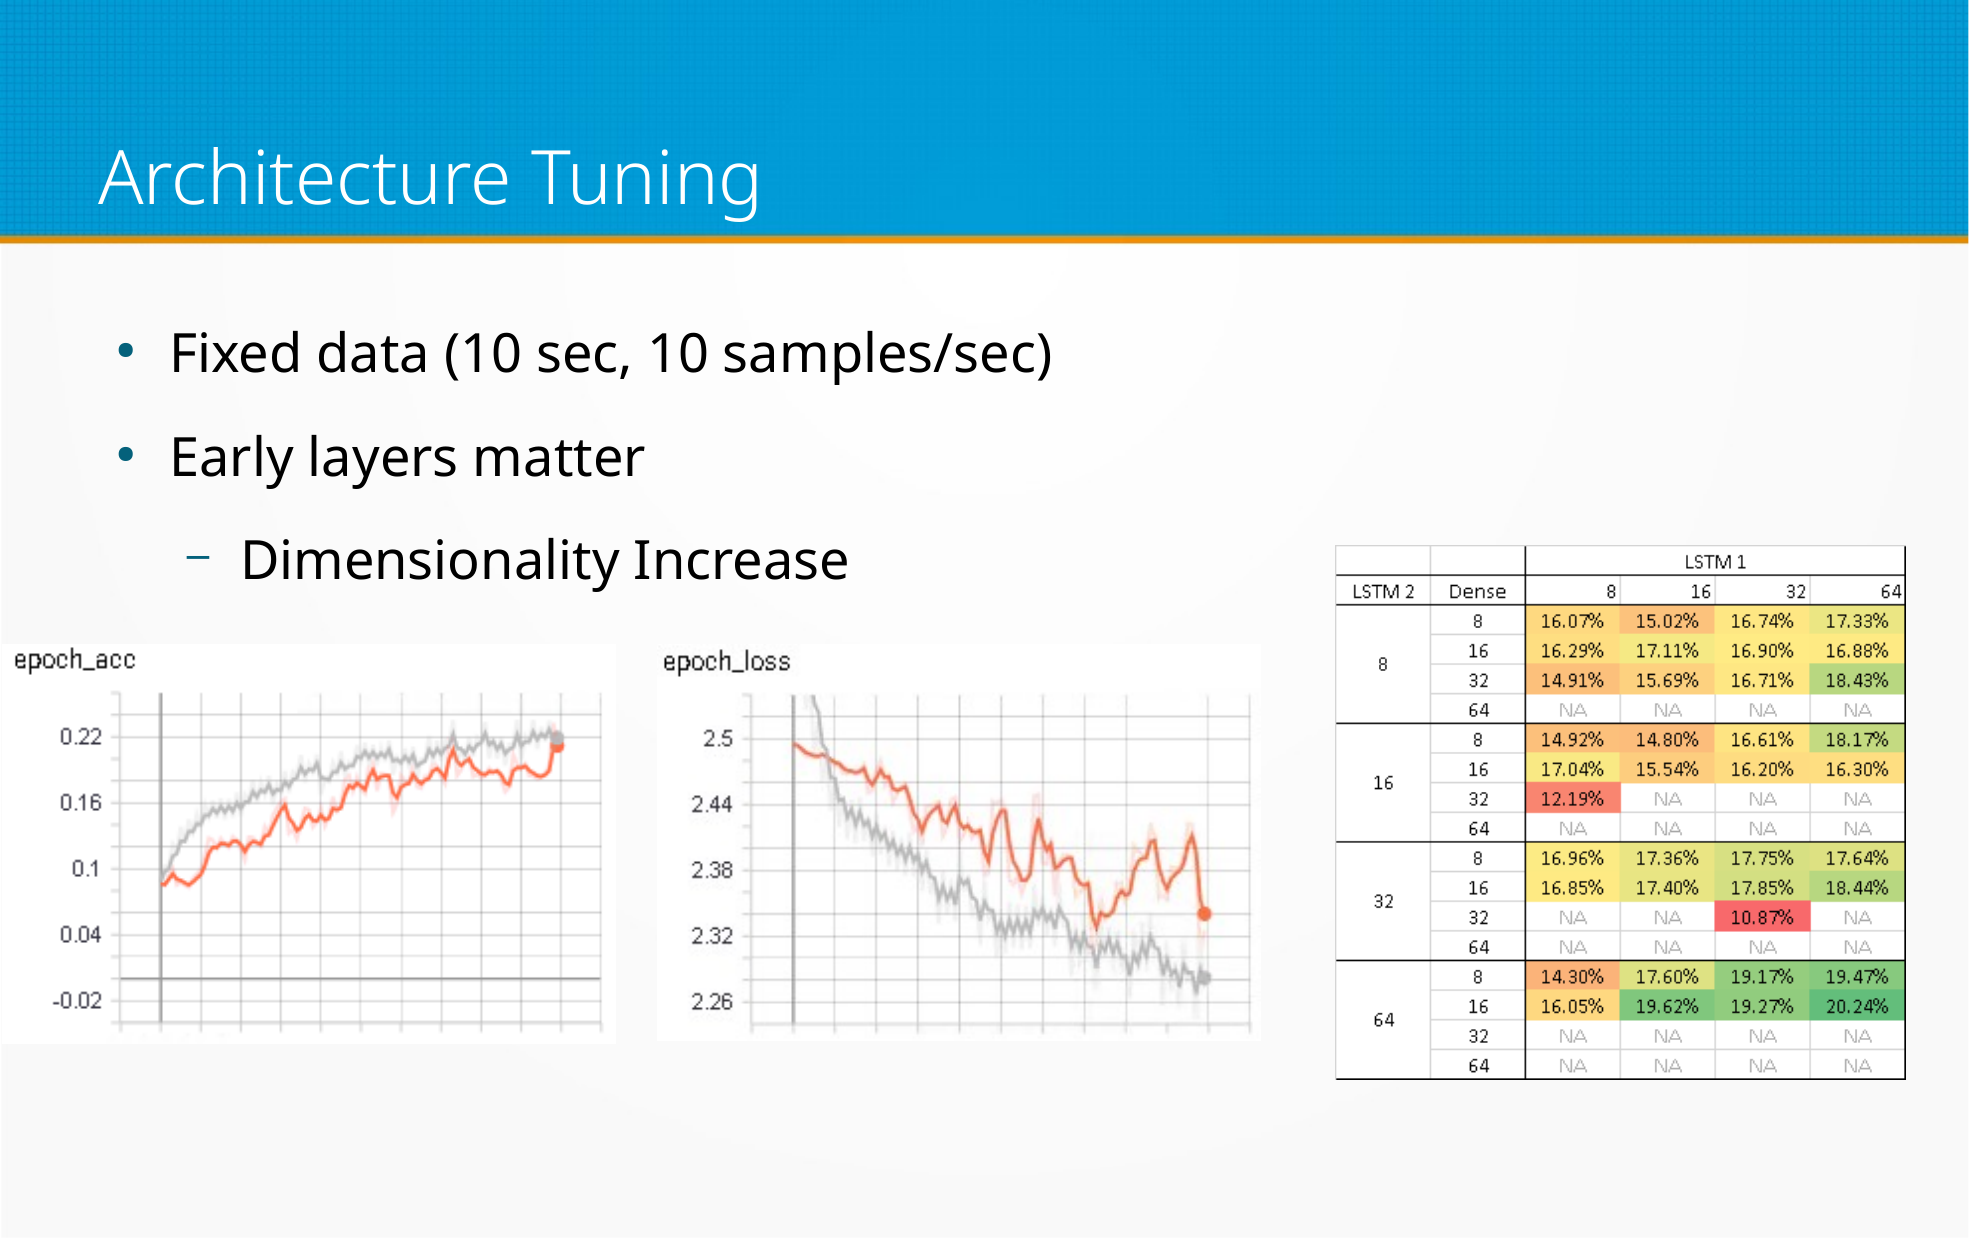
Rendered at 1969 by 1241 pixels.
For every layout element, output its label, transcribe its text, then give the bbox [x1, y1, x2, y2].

picture [0, 233, 1969, 1241]
title Architecture Tuning [98, 19, 1870, 227]
list Fixed data (10 sec, 10 samples/sec) Early layers matter Dimensionality Increase [98, 315, 1861, 1081]
